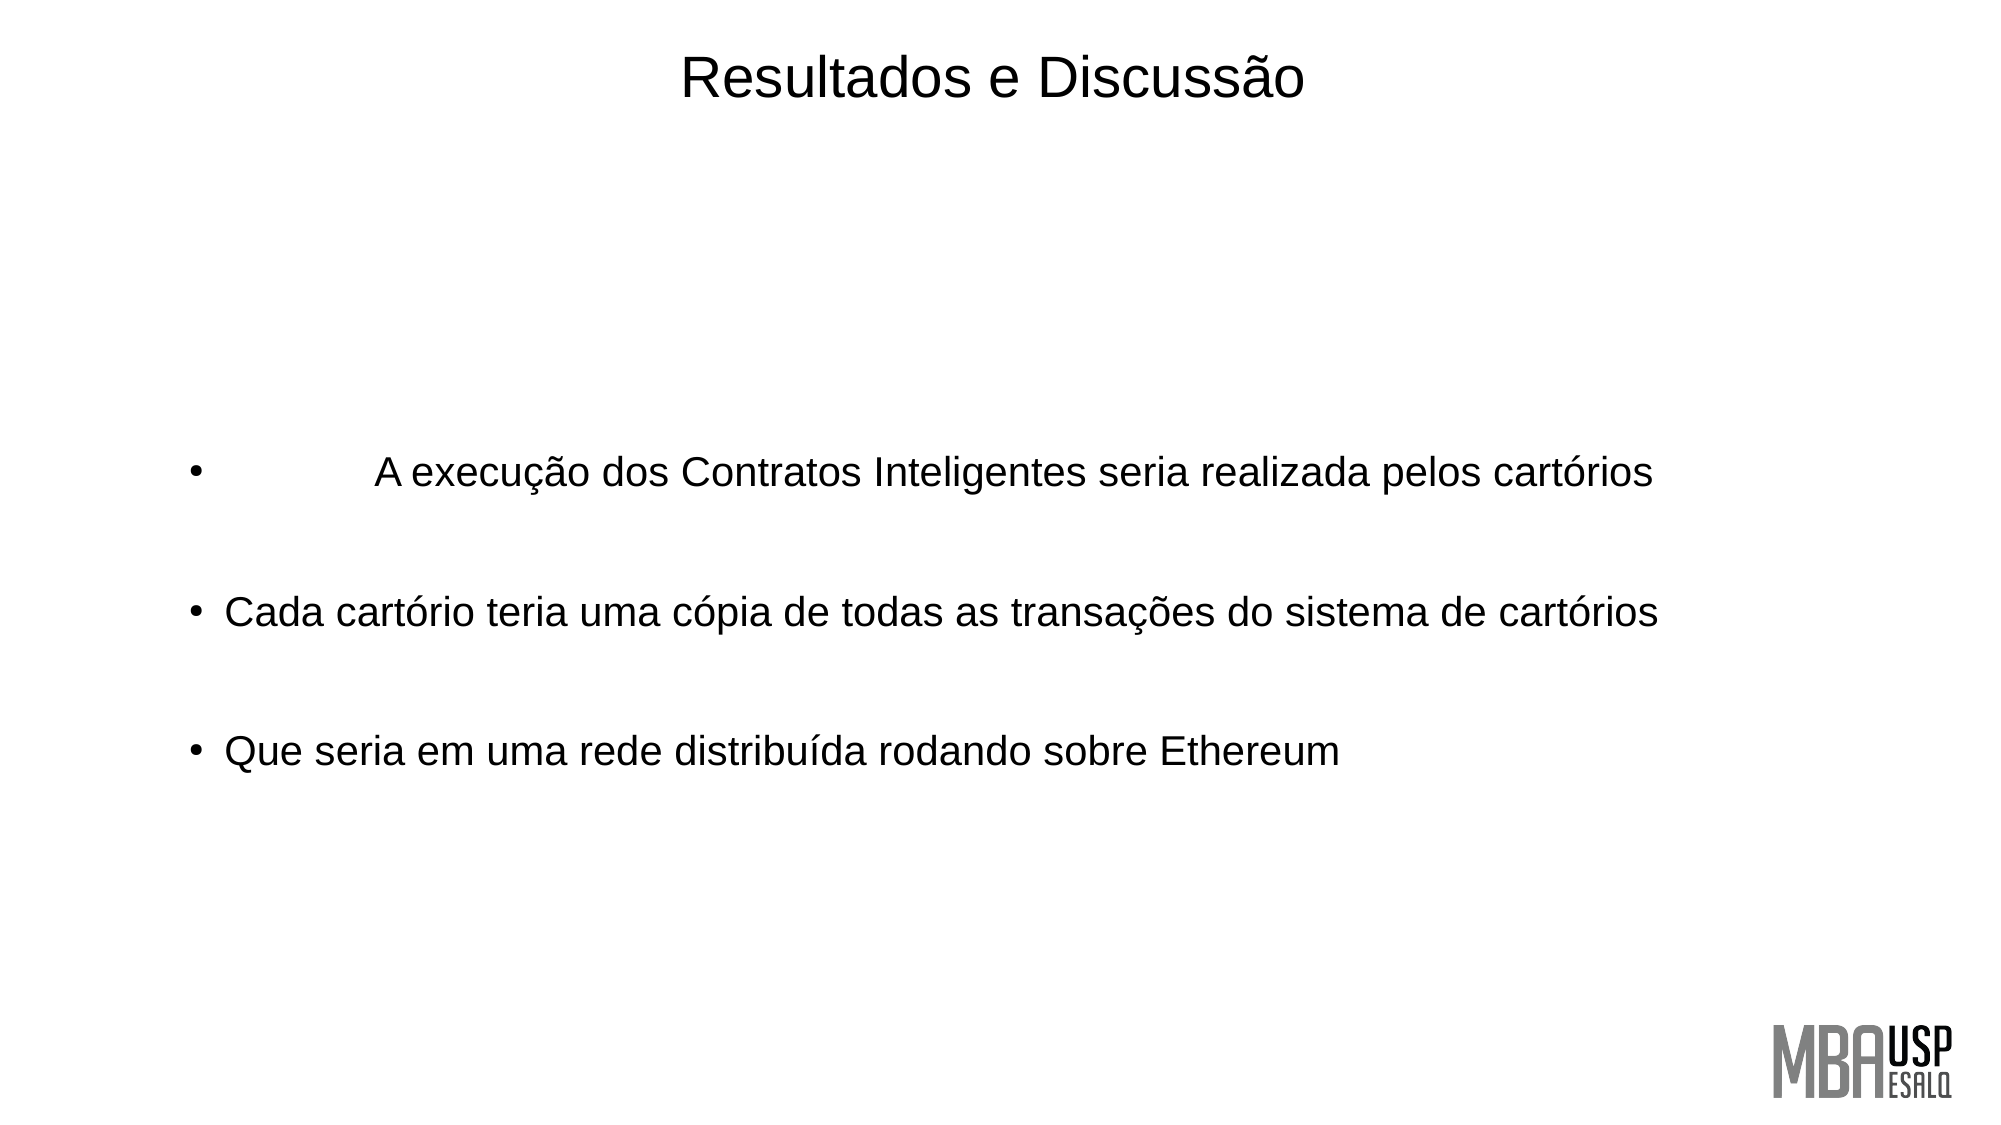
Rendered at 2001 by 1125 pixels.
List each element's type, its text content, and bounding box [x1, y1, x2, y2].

text_box A execução dos Contratos Inteligentes seria realizada pelos cartórios Cada cartório teria uma cópia de todas as transações do sistema de cartórios Que seria em uma rede distribuída rodando sobre Ethereum [82, 150, 1951, 976]
text_box Resultados e Discussão [37, 37, 1951, 118]
picture [1765, 1021, 1960, 1102]
